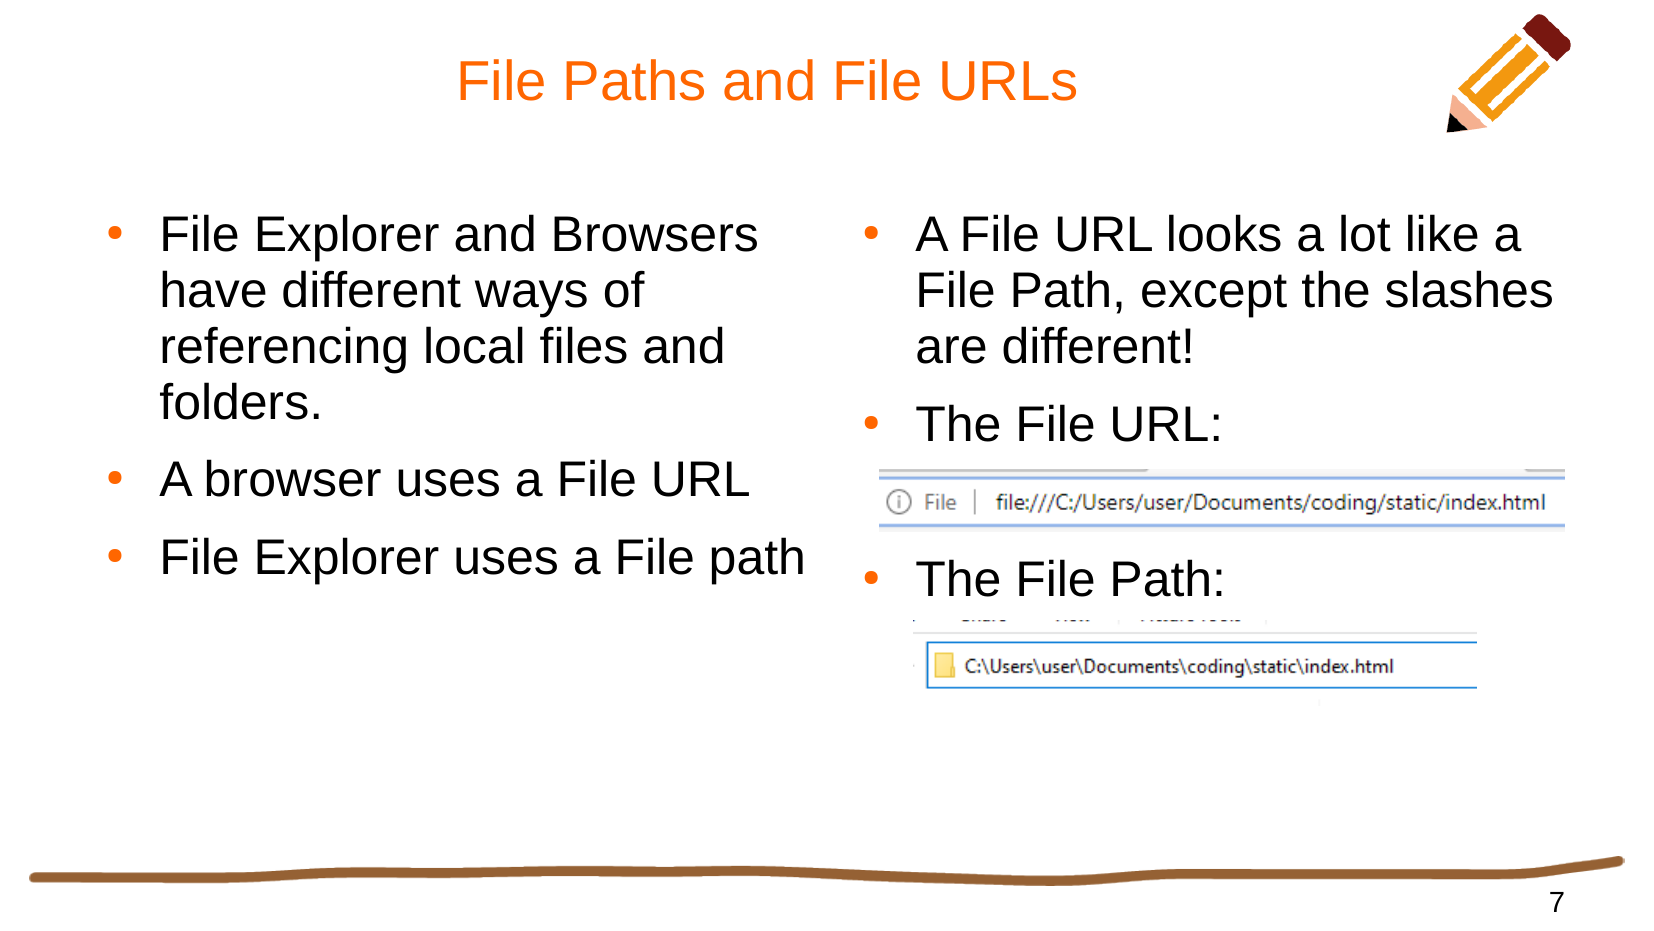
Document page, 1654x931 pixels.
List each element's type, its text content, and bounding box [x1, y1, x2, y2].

picture [1446, 14, 1571, 133]
picture [29, 856, 1625, 886]
list File Explorer and Browsers have different ways of referencing local files and folders. A browser uses a File URL File Explorer uses a File path [88, 206, 809, 857]
title File Paths and File URLs [88, 29, 1447, 133]
picture [913, 620, 1477, 706]
picture [879, 469, 1565, 532]
list A File URL looks a lot like a File Path, except the slashes are different! The File URL: The File Path: [844, 206, 1565, 857]
